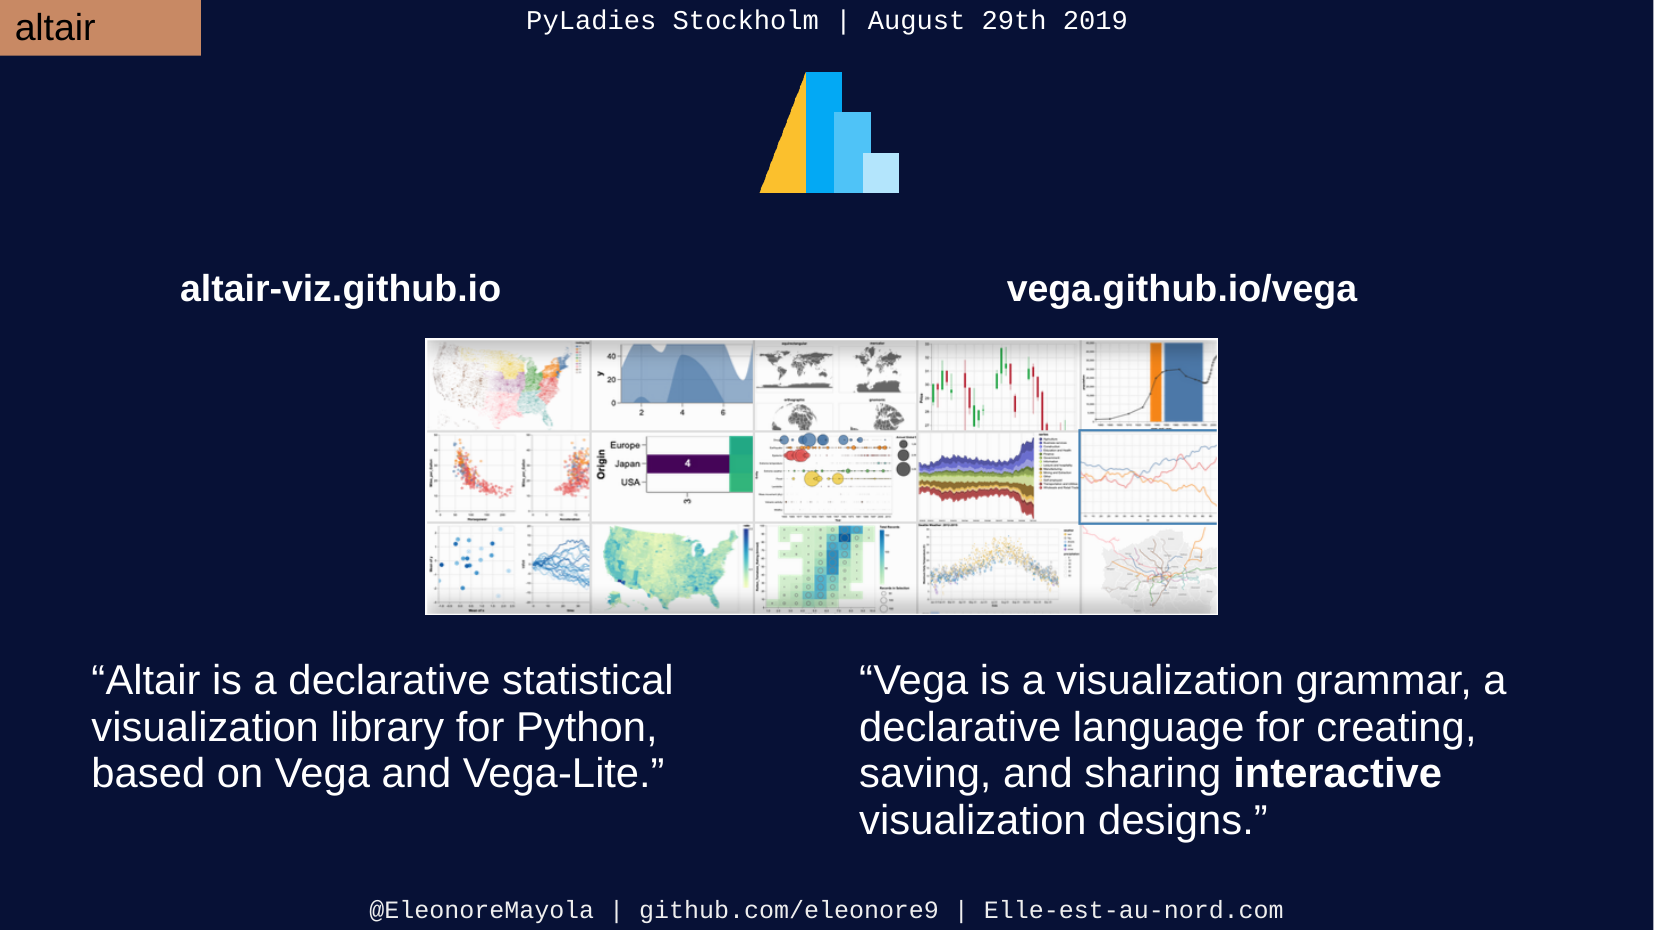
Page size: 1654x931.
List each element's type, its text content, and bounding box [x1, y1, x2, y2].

text_box @EleonoreMayola | github.com/eleonore9 | Elle-est-au-nord.com [295, 862, 1359, 931]
text_box altair [0, 0, 201, 56]
picture [748, 60, 910, 213]
text_box “Altair is a declarative statistical visualization library for Python, based on Vega and Vega-Lite.” [76, 649, 739, 886]
text_box vega.github.io/vega [992, 259, 1373, 319]
text_box “Vega is a visualization grammar, a declarative language for creating, saving, and sharing interactive visualization designs.” [844, 649, 1565, 875]
picture [425, 338, 1218, 615]
text_box PyLadies Stockholm | August 29th 2019 [265, 0, 1388, 60]
text_box altair-viz.github.io [165, 259, 517, 319]
